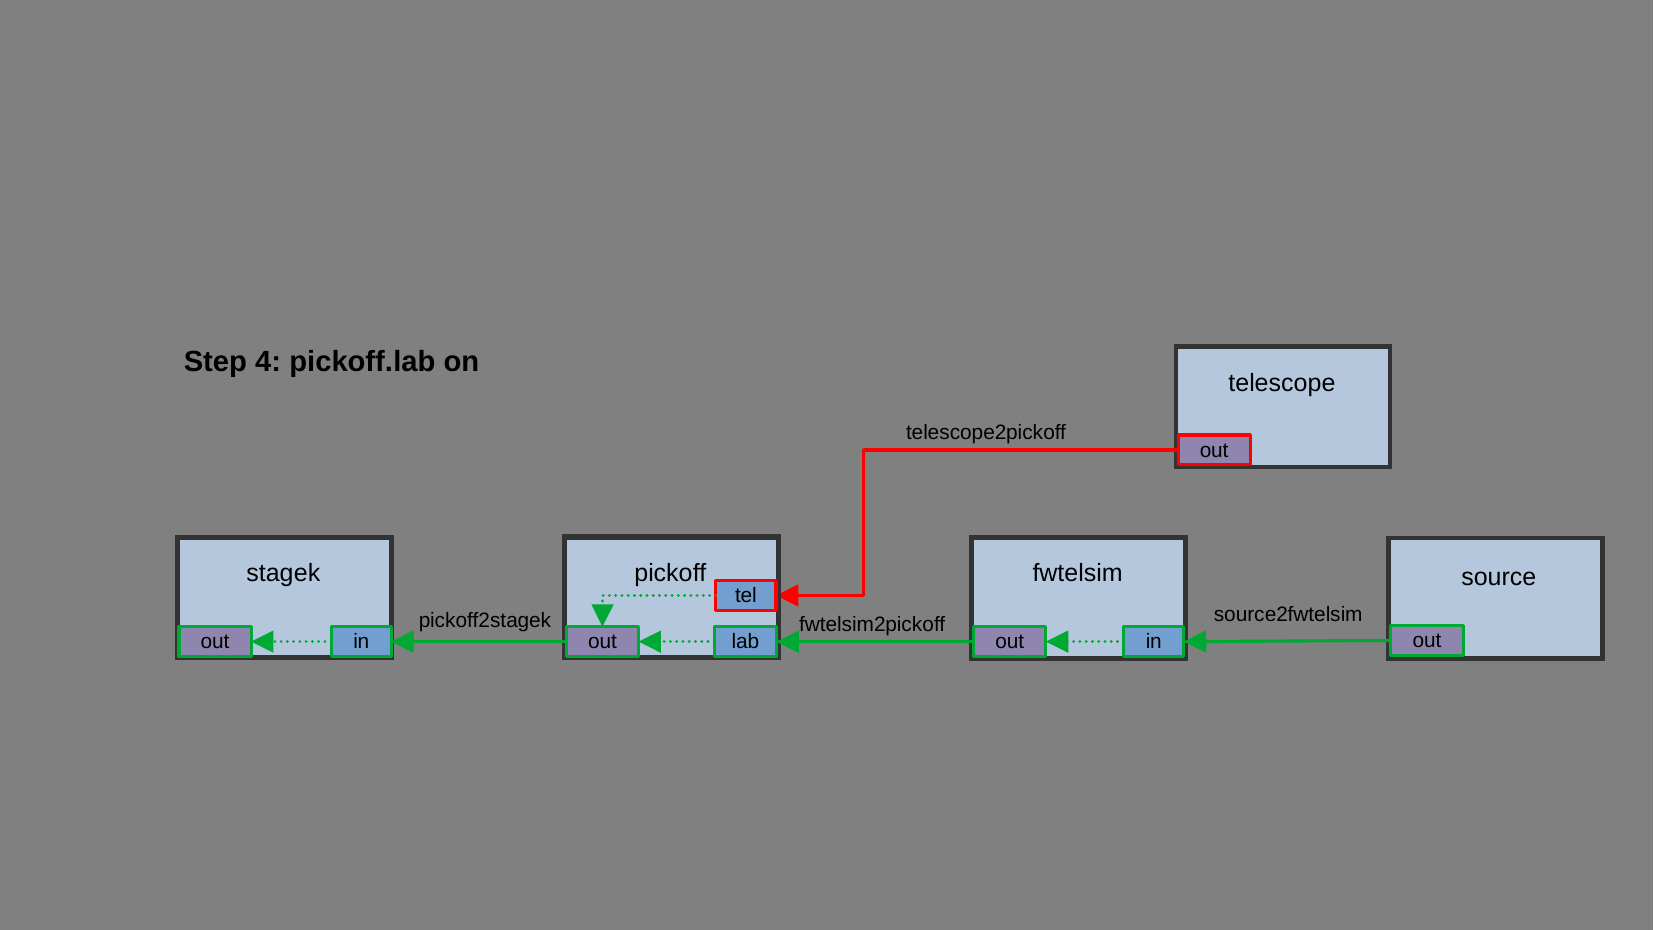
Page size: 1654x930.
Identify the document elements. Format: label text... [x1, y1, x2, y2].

text_box fwtelsim [991, 551, 1165, 595]
text_box [564, 536, 779, 658]
text_box tel [715, 580, 776, 611]
text_box lab [714, 626, 777, 657]
text_box [971, 537, 1186, 659]
text_box out [566, 626, 639, 657]
text_box [177, 537, 392, 658]
text_box [1388, 538, 1603, 659]
text_box out [973, 626, 1046, 657]
text_box in [1123, 626, 1184, 657]
text_box pickoff [583, 551, 758, 595]
text_box pickoff2stagek [404, 601, 588, 640]
text_box stagek [196, 551, 371, 595]
text_box Step 4: pickoff.lab on [168, 337, 762, 385]
text_box fwtelsim2pickoff [784, 605, 969, 640]
text_box in [331, 626, 392, 657]
text_box source2fwtelsim [1198, 595, 1383, 634]
text_box out [1390, 625, 1464, 656]
text_box [1176, 346, 1390, 468]
text_box out [178, 626, 252, 657]
text_box out [1178, 435, 1251, 465]
text_box source [1412, 555, 1586, 599]
text_box telescope2pickoff [891, 413, 1098, 475]
text_box telescope [1195, 361, 1369, 405]
